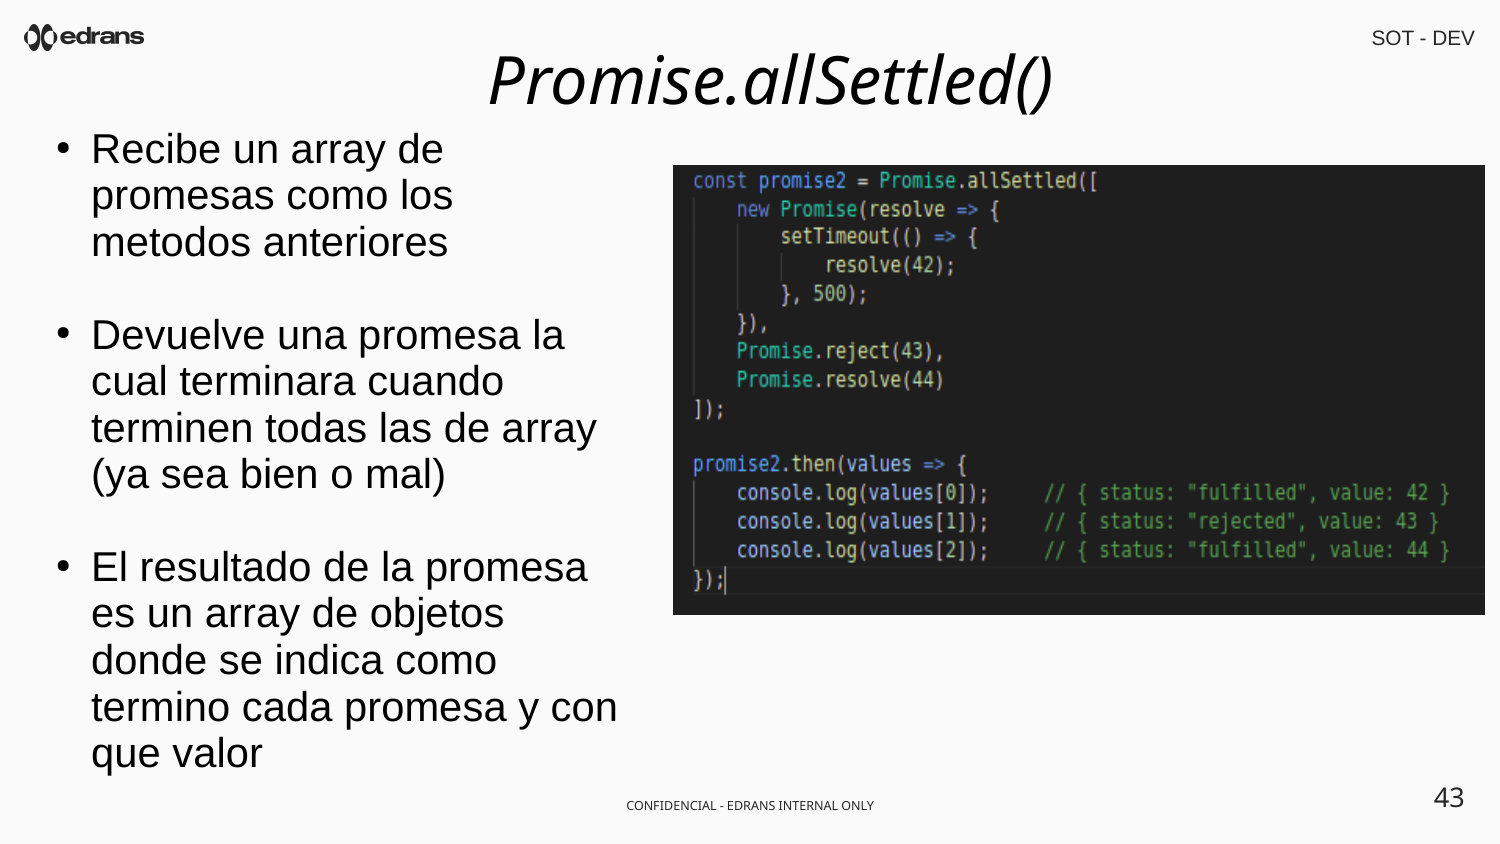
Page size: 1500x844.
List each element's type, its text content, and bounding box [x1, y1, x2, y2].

text_box Recibe un array de promesas como los metodos anteriores Devuelve una promesa la cual terminara cuando terminen todas las de array (ya sea bien o mal) El resultado de la promesa es un array de objetos donde se indica como termino cada promesa y con que valor [41, 118, 638, 831]
picture [673, 165, 1485, 615]
picture [24, 24, 144, 51]
text_box CONFIDENCIAL - EDRANS INTERNAL ONLY [638, 797, 887, 814]
slide_number <número> [1389, 764, 1480, 830]
text_box Promise.allSettled() [473, 25, 1500, 119]
